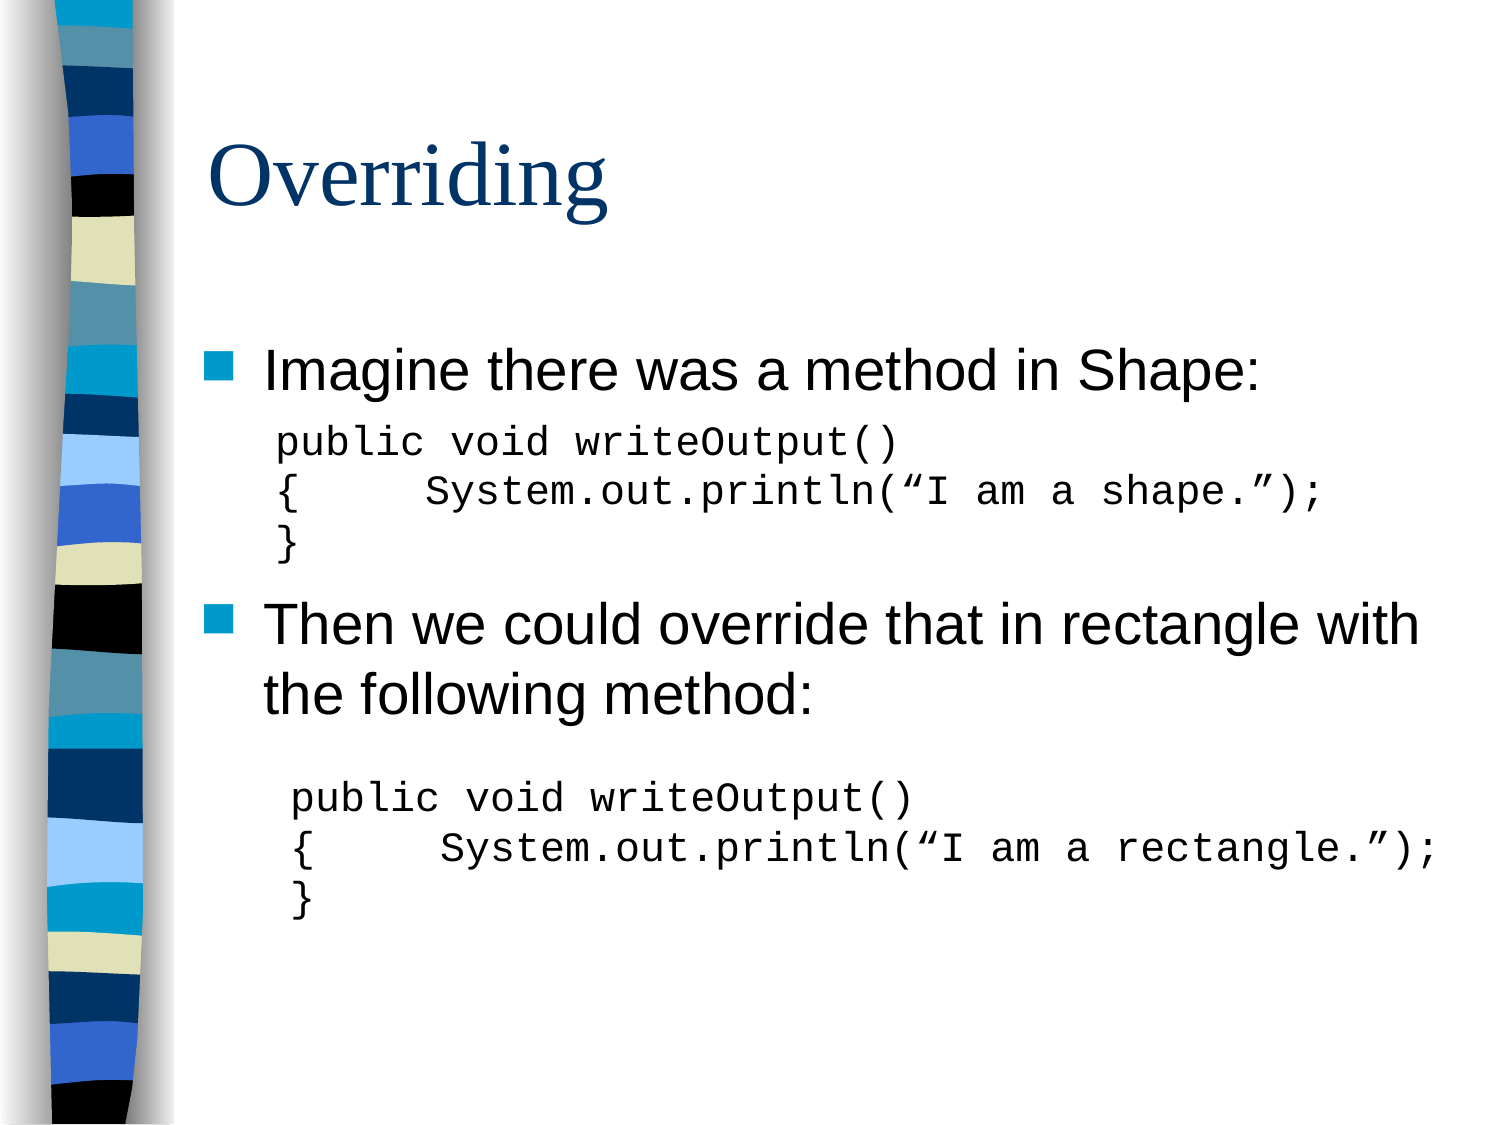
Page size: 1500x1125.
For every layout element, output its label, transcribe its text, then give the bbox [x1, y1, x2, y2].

text_box public void writeOutput() { System.out.println(“I am a shape.”); } [260, 405, 1340, 572]
title Overriding [192, 74, 1468, 263]
text_box public void writeOutput() { System.out.println(“I am a rectangle.”); } [275, 762, 1455, 928]
list Imagine there was a method in Shape: Then we could override that in rectangle with the following method: [192, 324, 1468, 1000]
